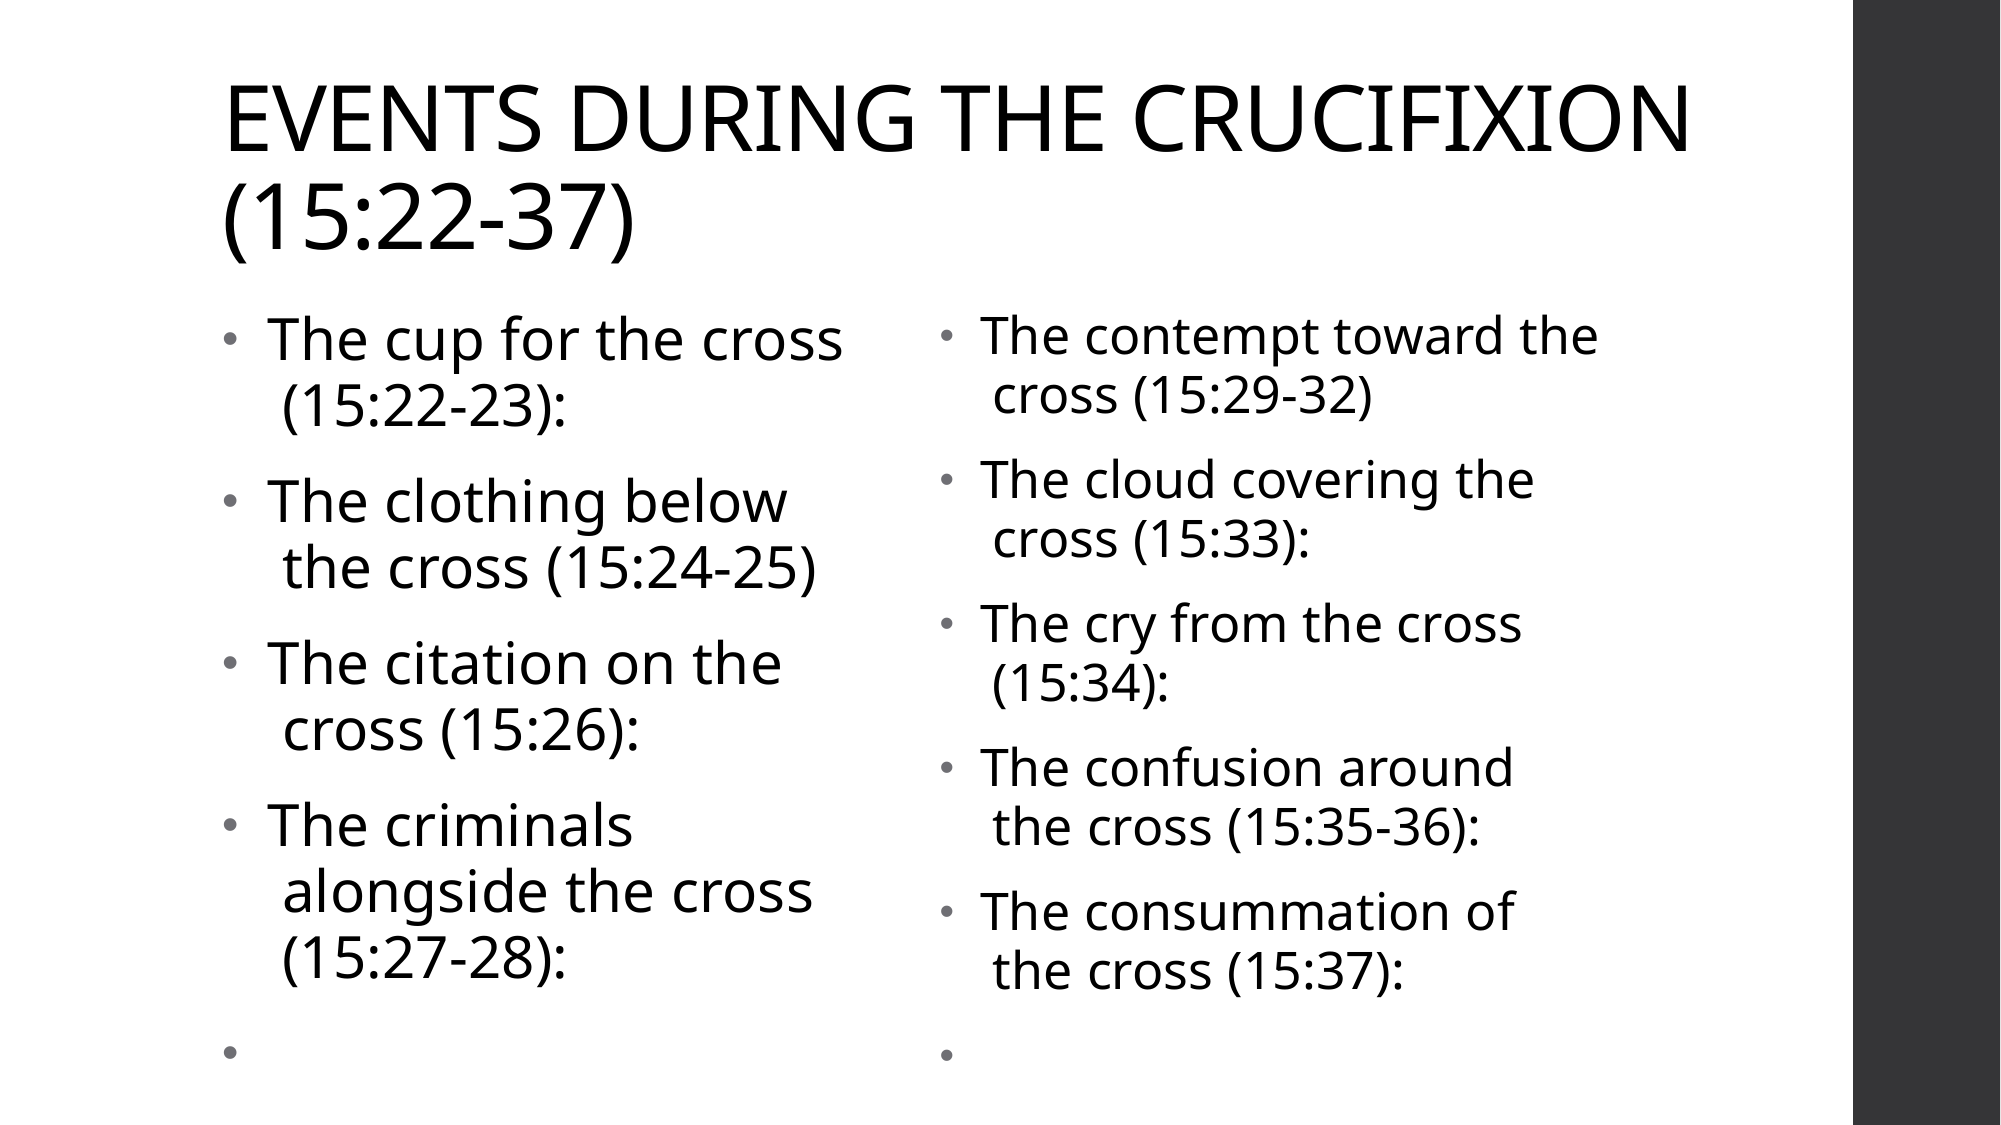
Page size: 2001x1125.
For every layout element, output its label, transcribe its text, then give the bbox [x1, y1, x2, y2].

list The contempt toward the cross (15:29-32) The cloud covering the cross (15:33): The cry from the cross (15:34): The confusion around the cross (15:35-36): The consummation of the cross (15:37): [924, 299, 1617, 1014]
title EVENTS DURING THE CRUCIFIXION (15:22-37) [206, 60, 1797, 278]
list The cup for the cross (15:22-23): The clothing below the cross (15:24-25) The citation on the cross (15:26): The criminals alongside the cross (15:27-28): [207, 299, 900, 1014]
